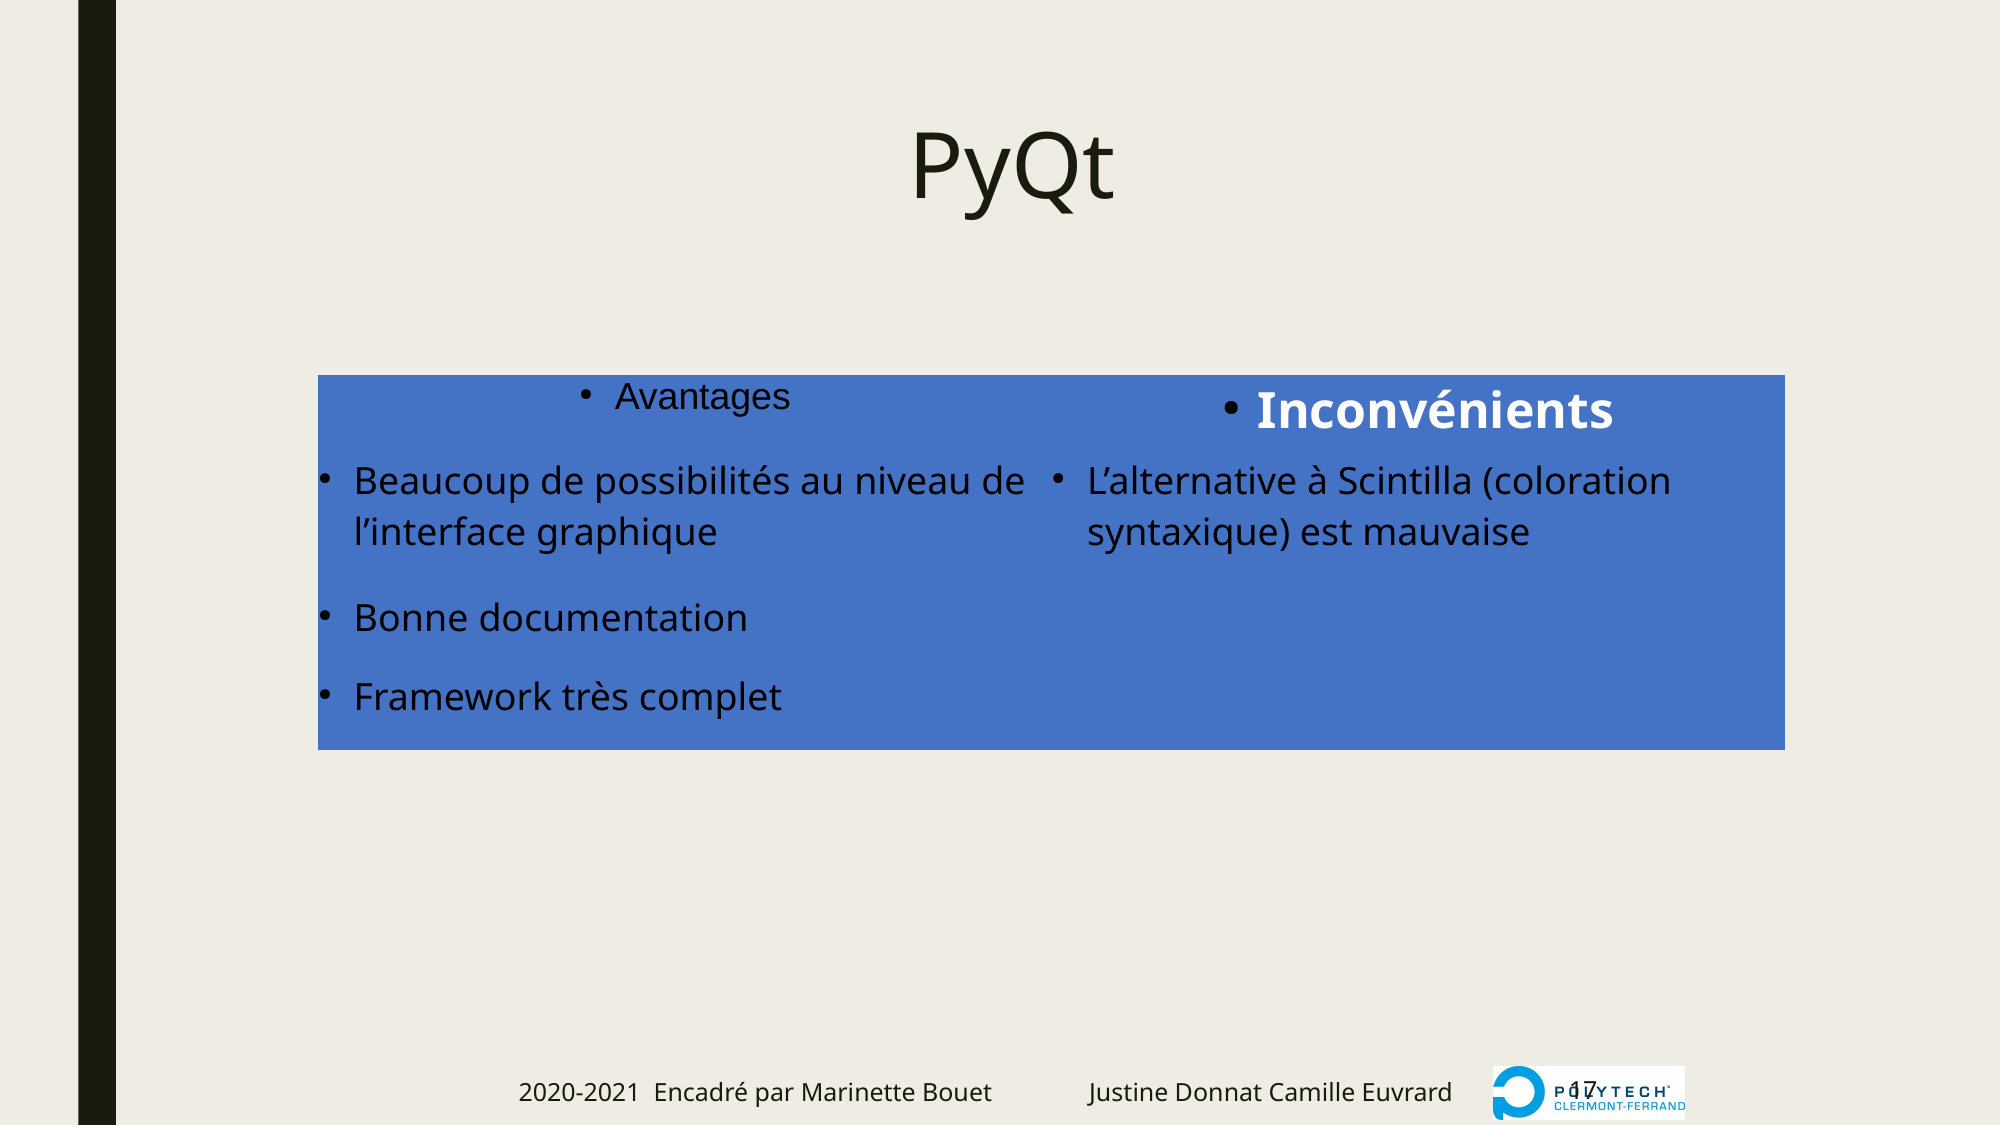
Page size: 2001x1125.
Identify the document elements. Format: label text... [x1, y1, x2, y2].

table_cell Bonne documentation [318, 591, 1052, 670]
table_header Avantages [318, 375, 1052, 455]
table_cell L’alternative à Scintilla (coloration syntaxique) est mauvaise [1052, 455, 1785, 591]
table_cell [1052, 591, 1785, 670]
table_cell Beaucoup de possibilités au niveau de l’interface graphique [318, 455, 1052, 591]
table_cell Framework très complet [318, 670, 1052, 750]
text_box [1553, 1058, 1816, 1125]
table_cell [1052, 670, 1785, 750]
title PyQt [225, 112, 1801, 261]
table_header Inconvénients [1052, 375, 1785, 455]
text_box 2020-2021 Encadré par Marinette Bouet Justine Donnat Camille Euvrard [474, 1058, 1506, 1125]
